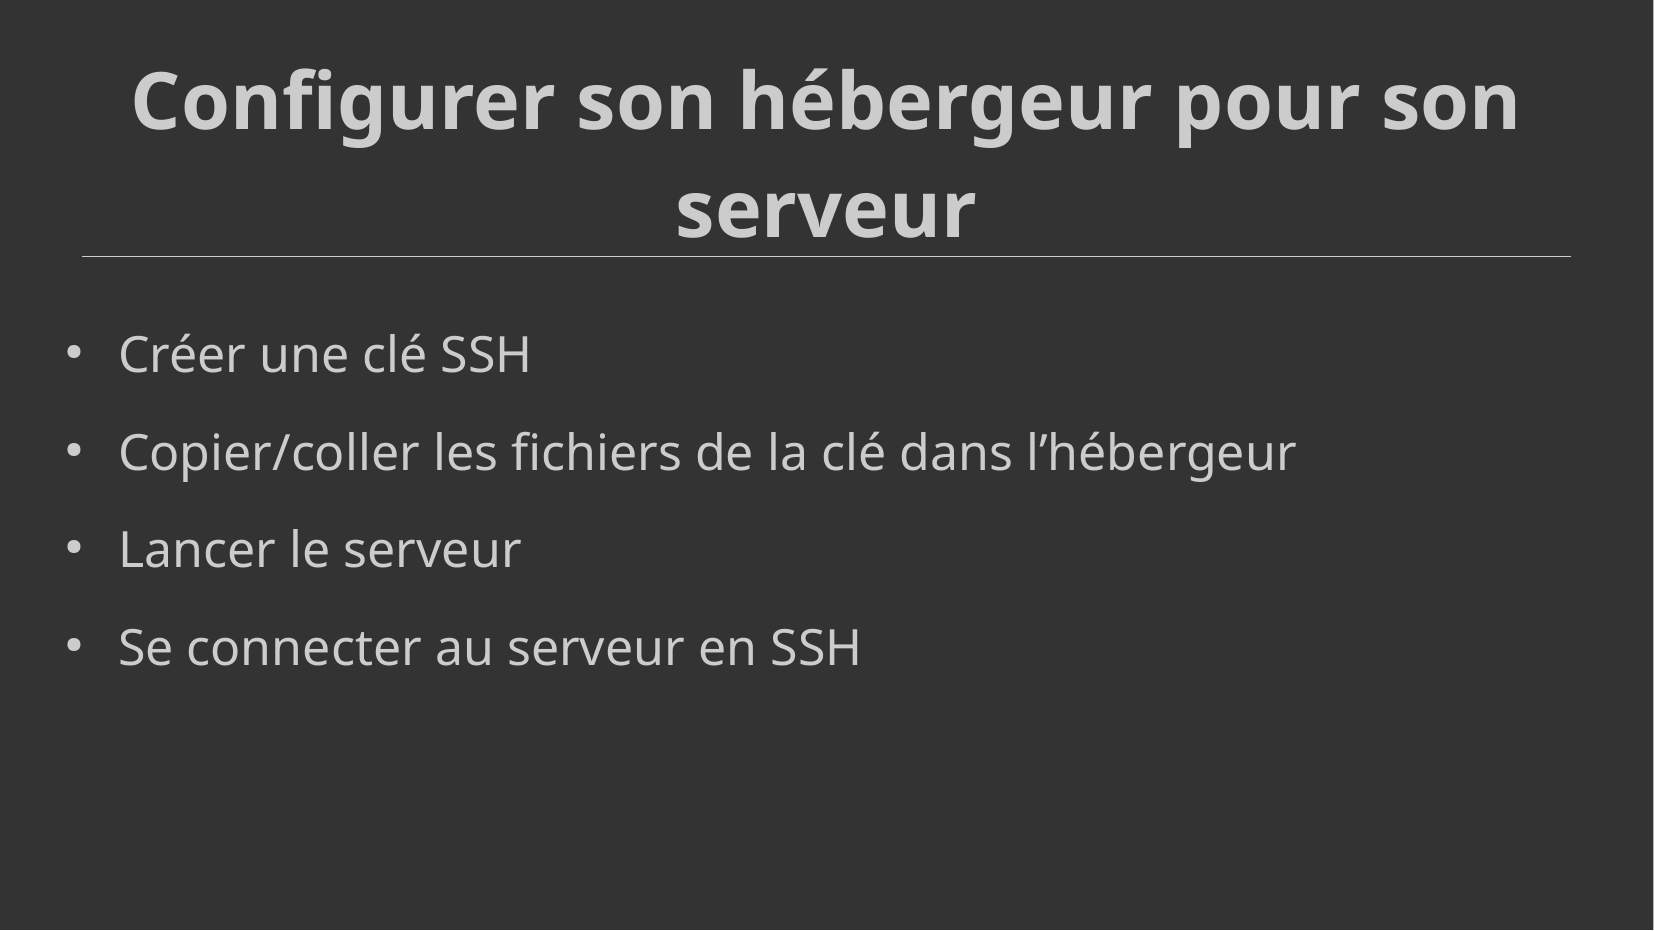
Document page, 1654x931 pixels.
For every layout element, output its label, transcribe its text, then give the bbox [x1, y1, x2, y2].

title Configurer son hébergeur pour son serveur [82, 49, 1571, 257]
list Créer une clé SSH Copier/coller les fichiers de la clé dans l’hébergeur Lancer le serveur Se connecter au serveur en SSH [47, 318, 1607, 915]
